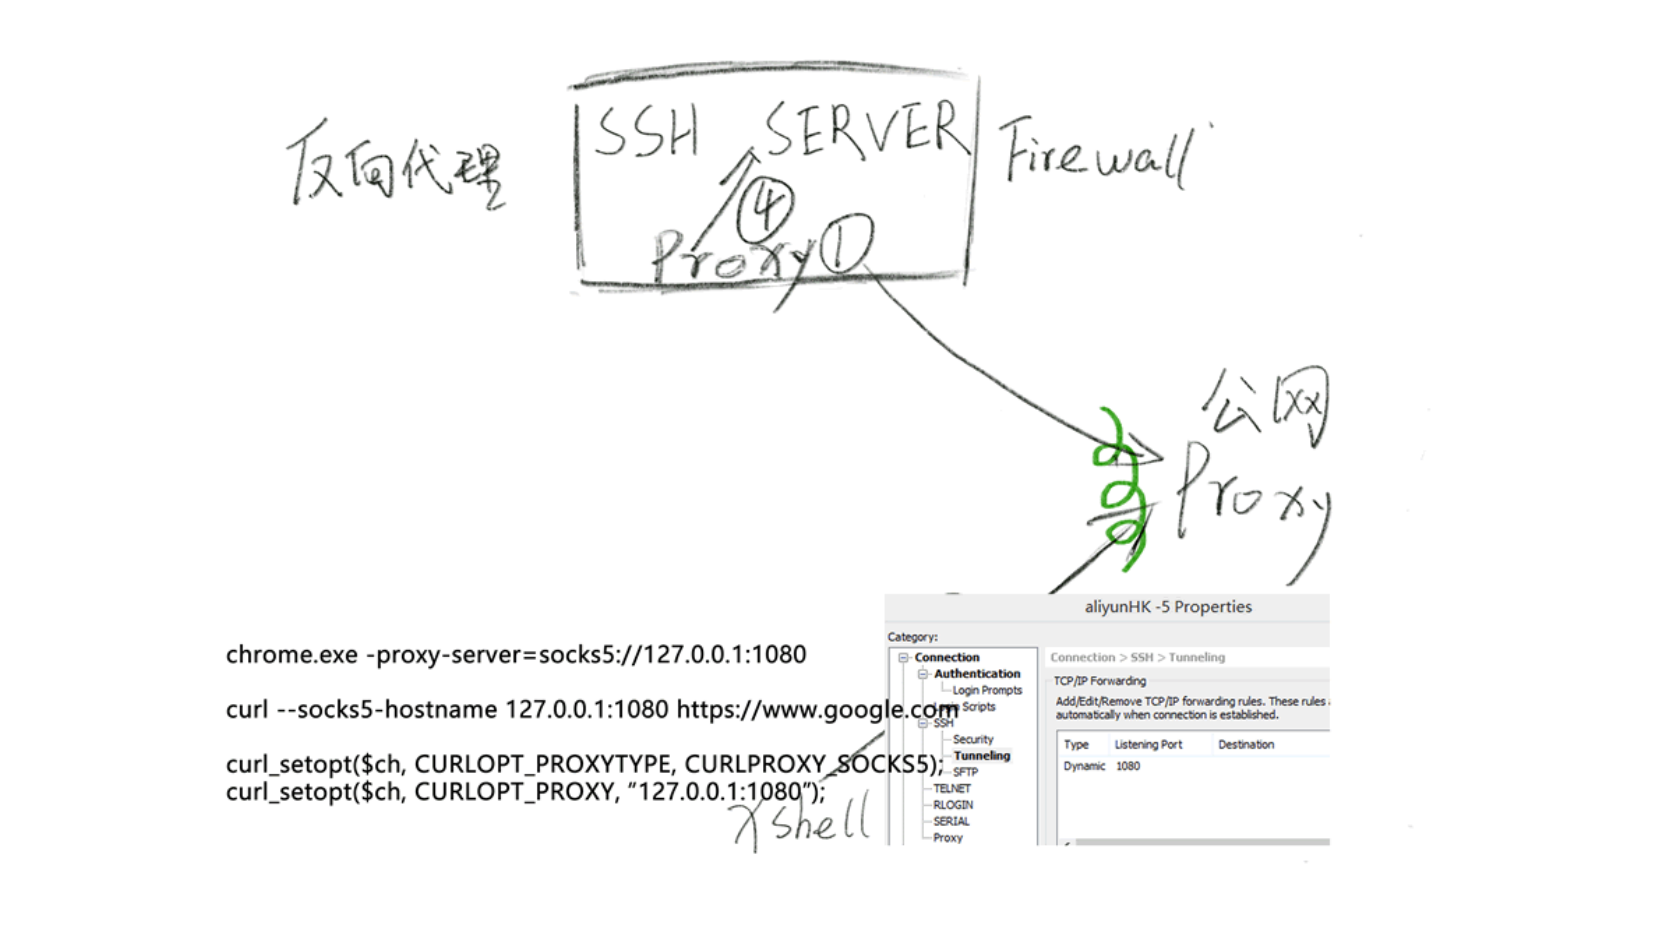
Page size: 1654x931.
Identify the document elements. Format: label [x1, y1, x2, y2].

picture [208, 1, 1450, 931]
